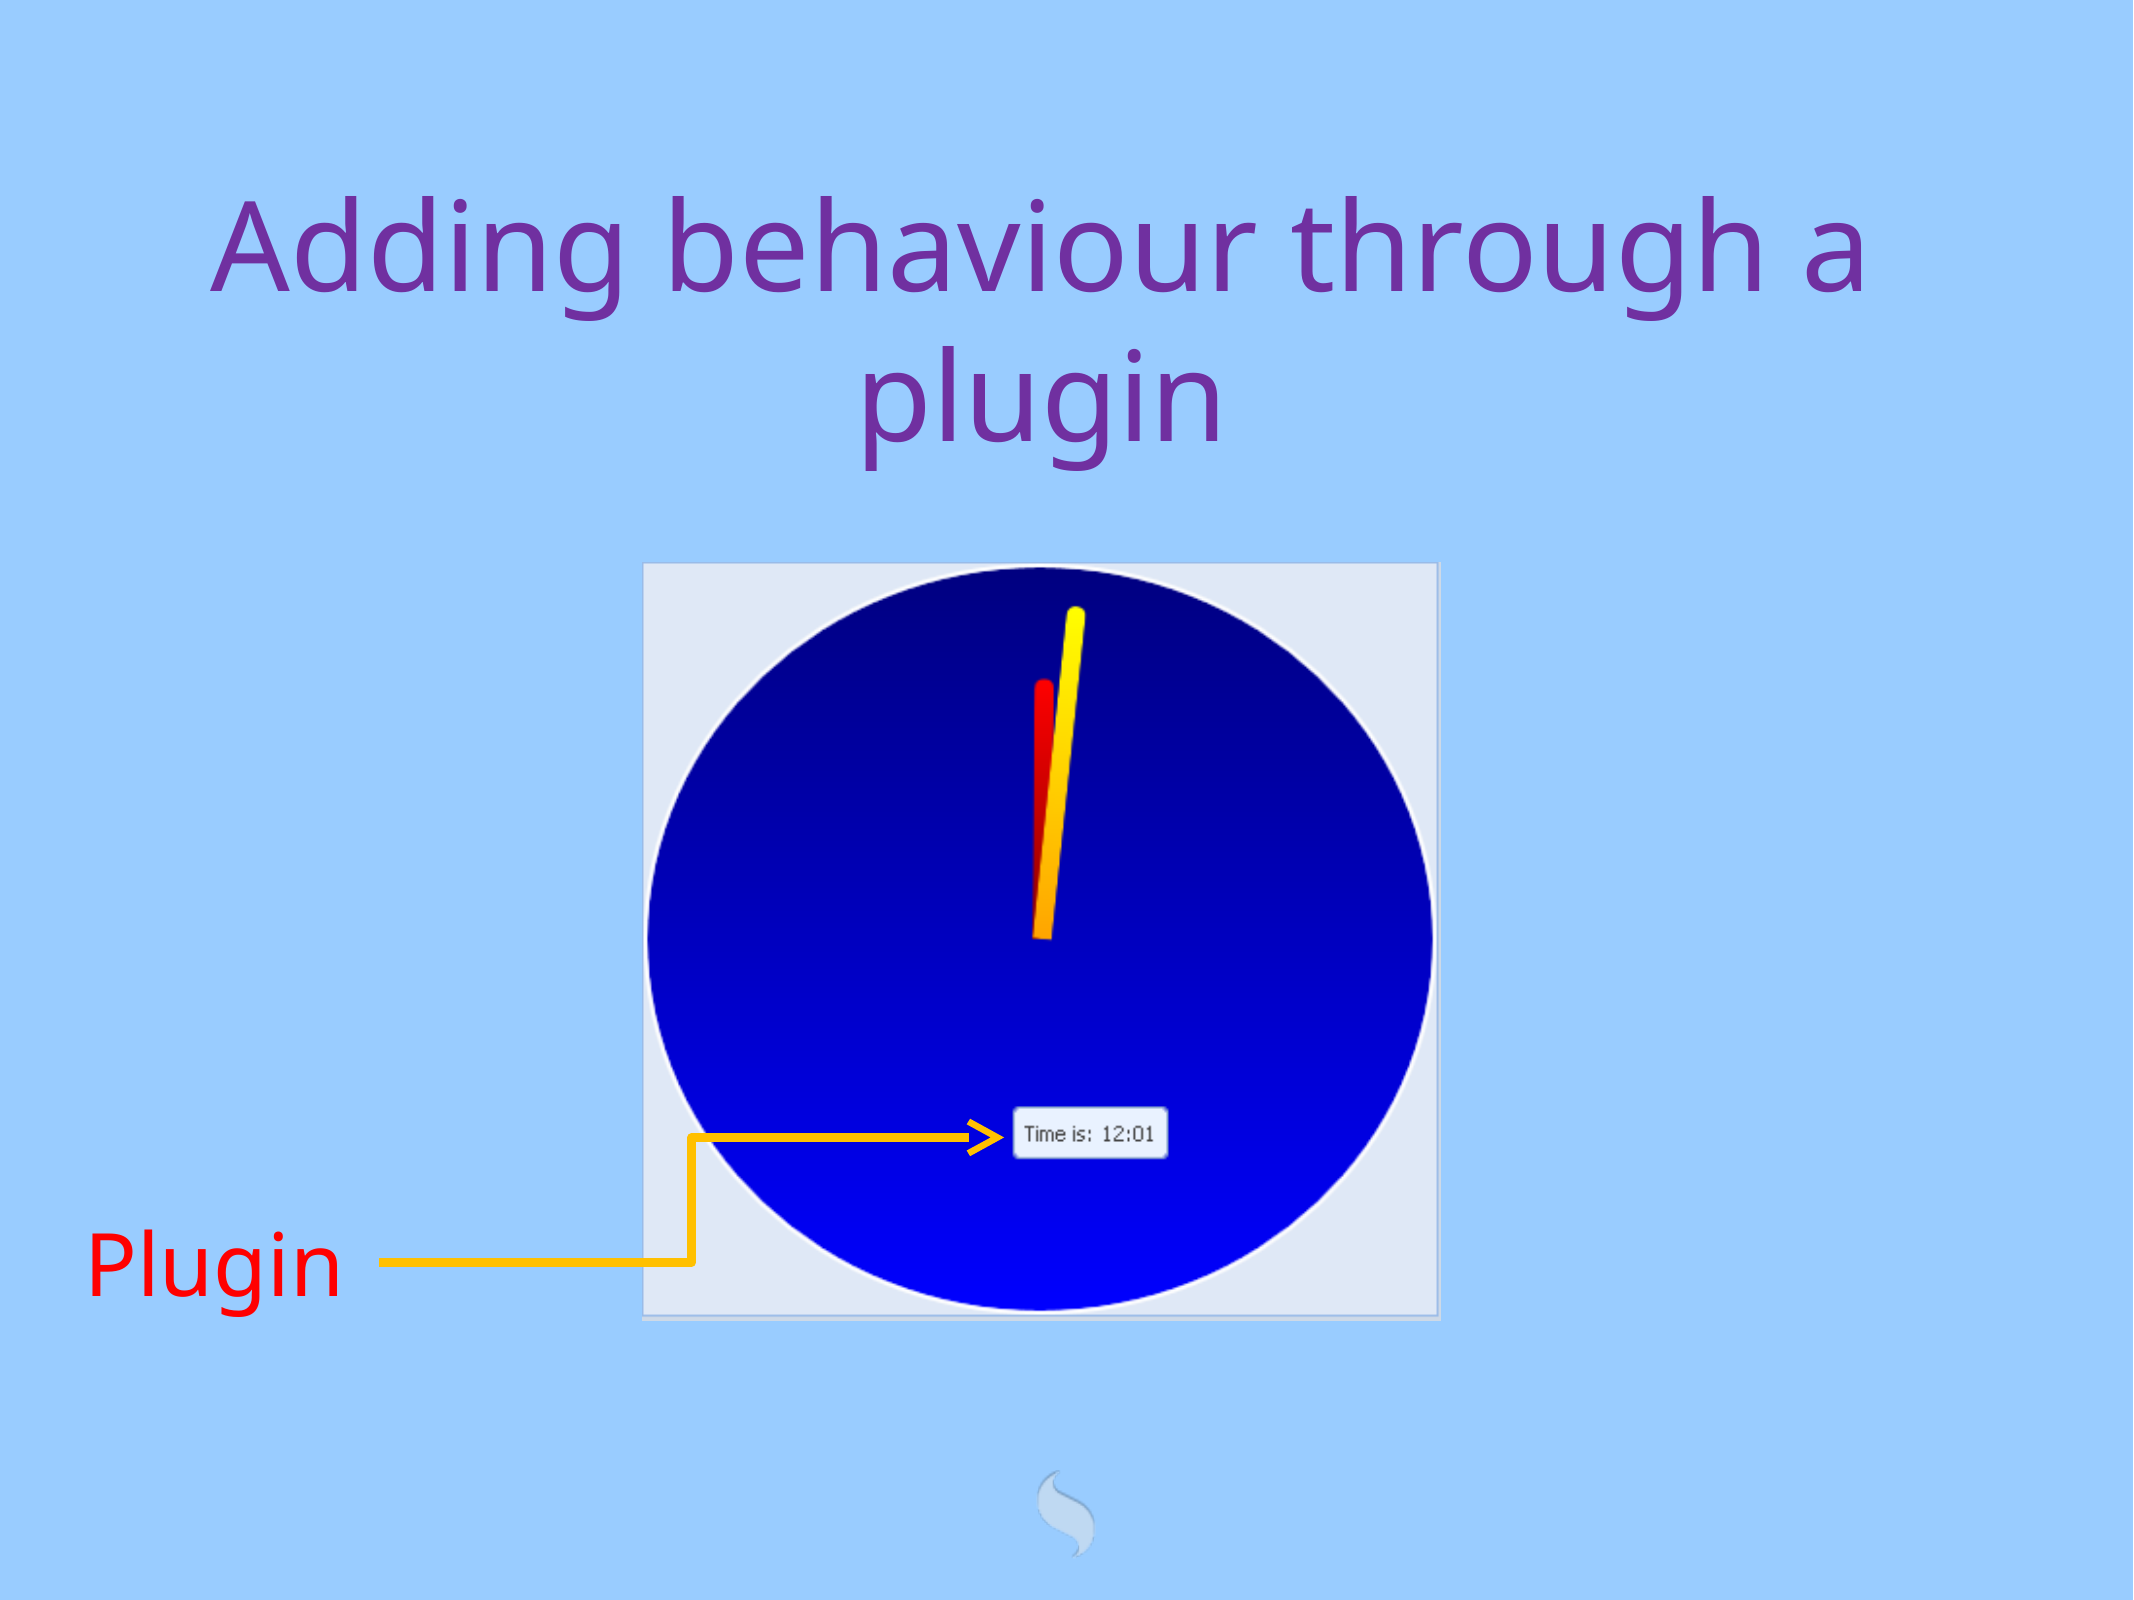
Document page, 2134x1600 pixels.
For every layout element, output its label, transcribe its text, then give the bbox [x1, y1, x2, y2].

picture [1035, 1470, 1098, 1561]
text_box Plugin [69, 1201, 359, 1322]
picture [642, 562, 1441, 1321]
text_box Adding behaviour through a plugin [116, 112, 1967, 475]
